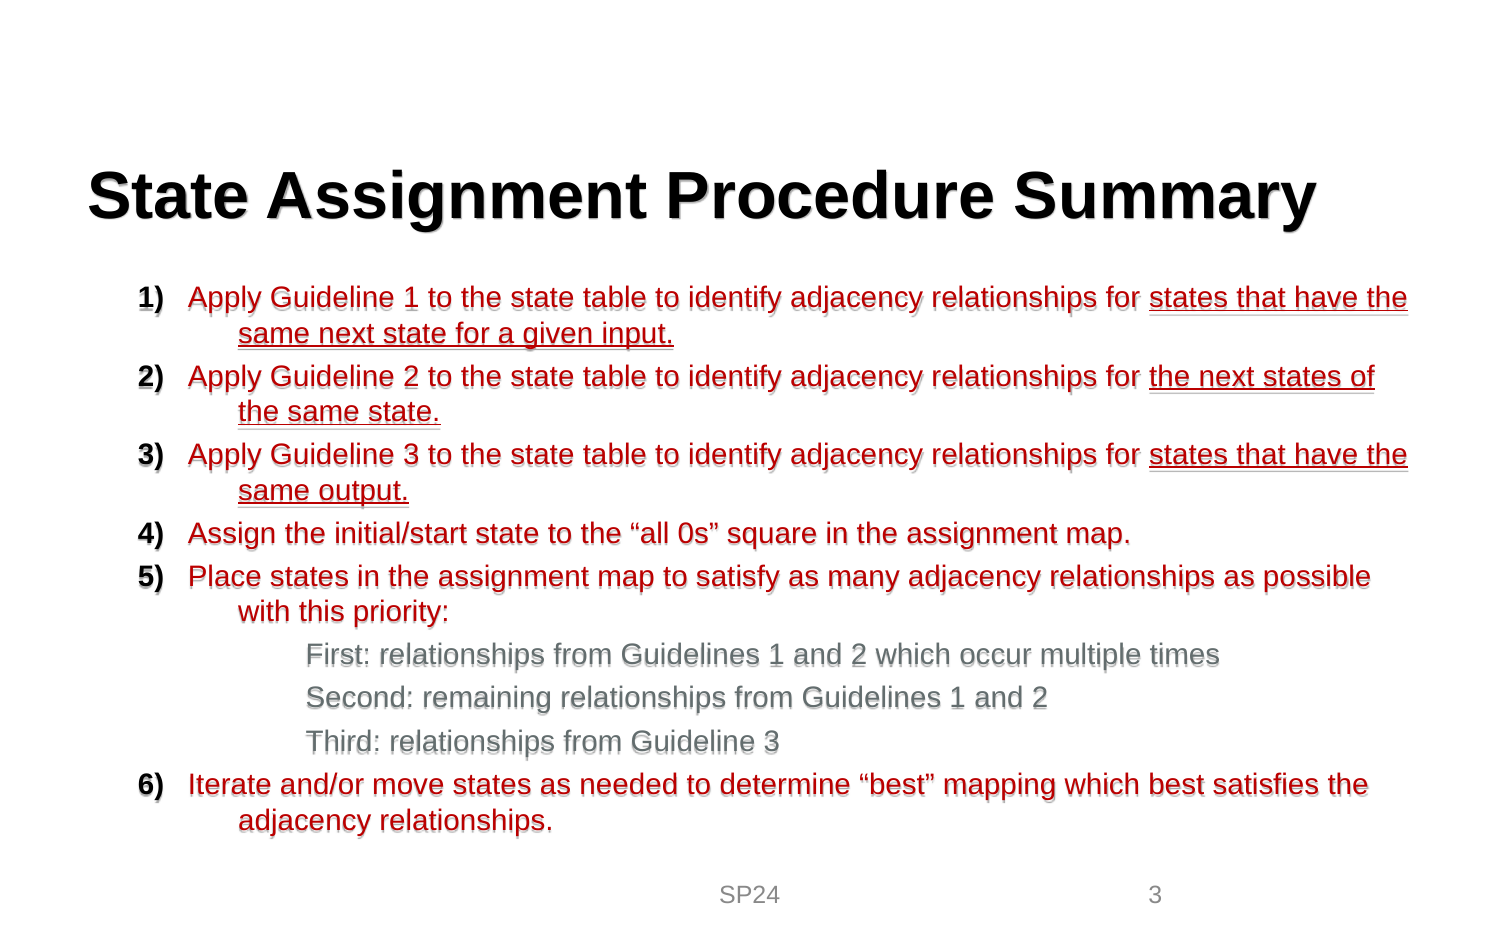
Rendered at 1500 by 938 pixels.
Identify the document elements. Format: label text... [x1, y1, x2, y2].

footer SP24 [496, 868, 1004, 919]
title State Assignment Procedure Summary [72, 143, 1434, 251]
slide_number 3 [1133, 868, 1471, 919]
list ​Apply Guideline 1 to the state table to identify adjacency relationships for states that have the same next state for a given input. ​Apply Guideline 2 to the state table to identify adjacency relationships for the next states of the same state. ​Apply Guideline 3 to the state table to identify adjacency relationships for states that have the same output. ​Assign the initial/start state to the “all 0s” square in the assignment map. ​Place states in the assignment map to satisfy as many adjacency relationships as possible with this priority: First: relationships from Guidelines 1 and 2 which occur multiple times Second: remaining relationships from Guidelines 1 and 2 Third: relationships from Guideline 3 ​Iterate and/or move states as needed to determine “best” mapping which best satisfies the adjacency relationships. [0, 270, 1500, 938]
